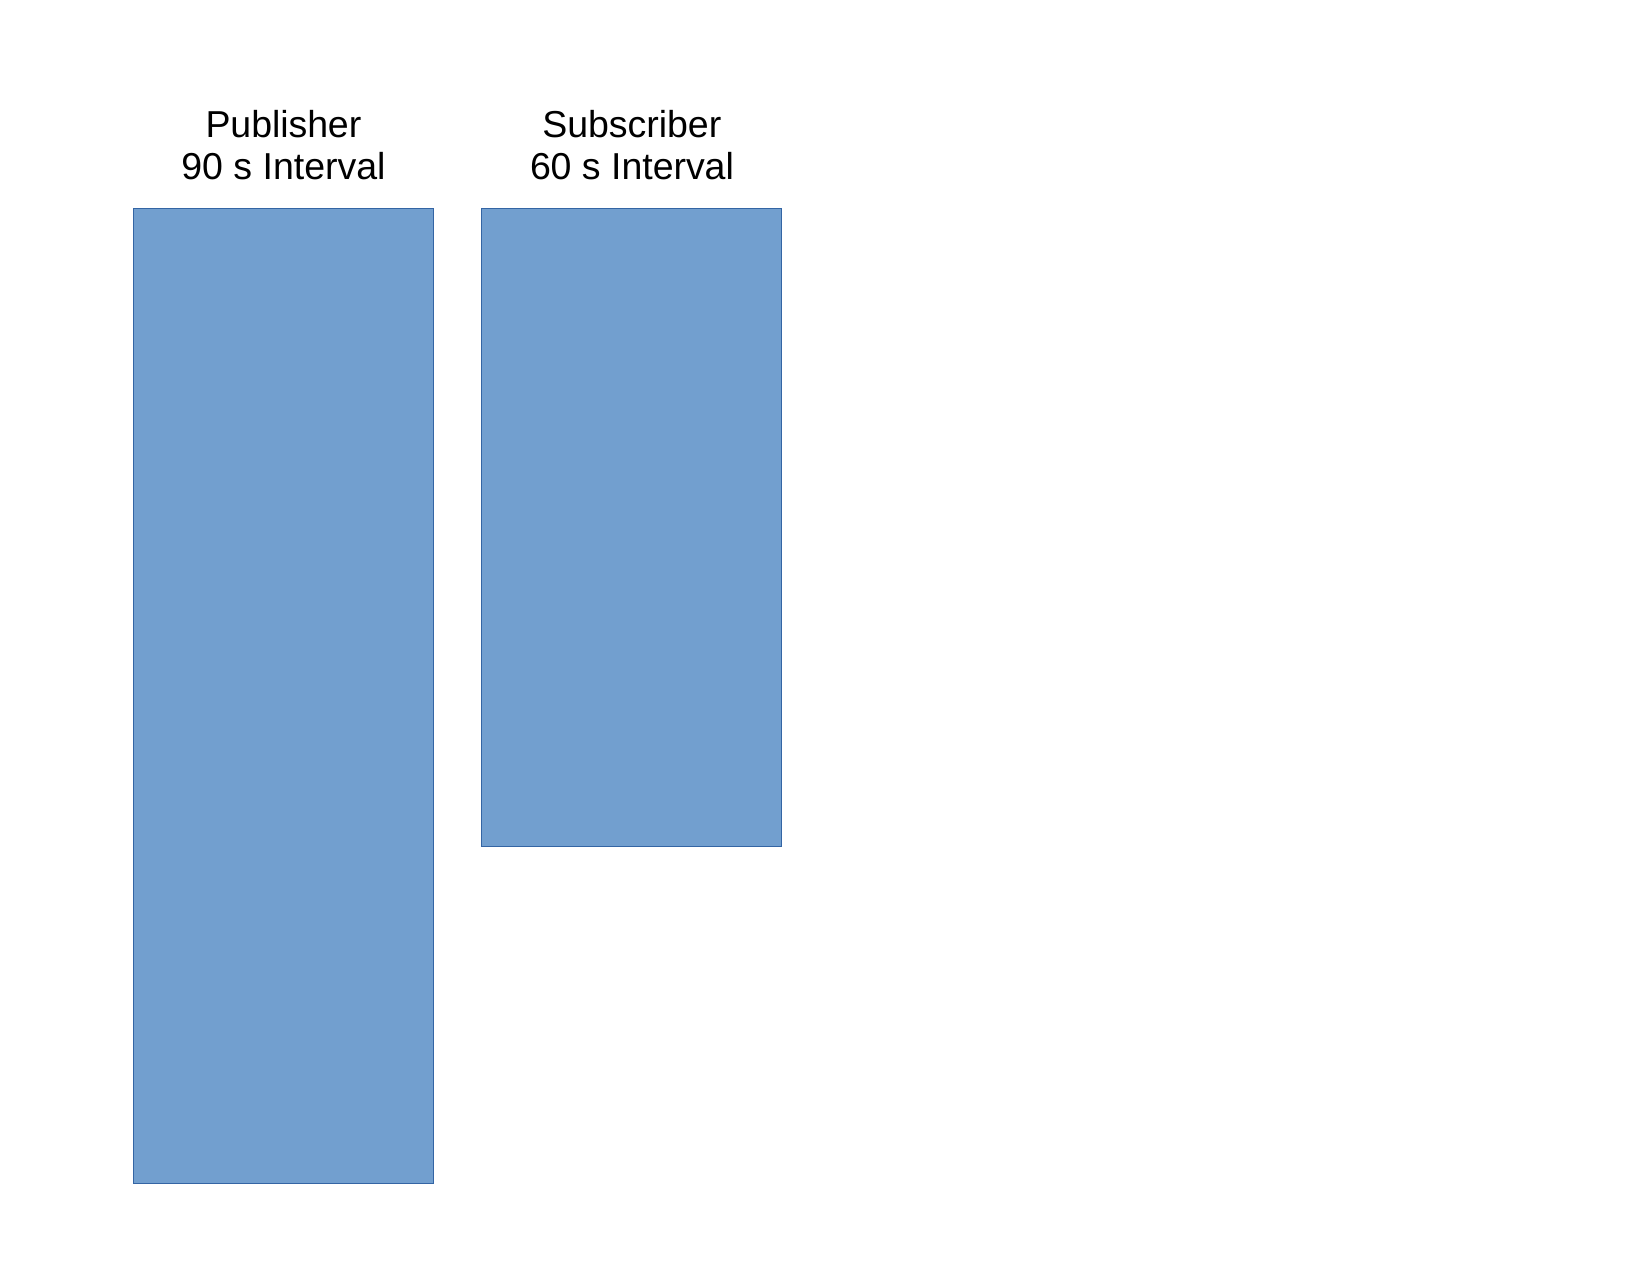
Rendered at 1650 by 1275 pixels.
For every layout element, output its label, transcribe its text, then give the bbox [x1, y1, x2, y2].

text_box [481, 208, 782, 847]
text_box Publisher 90 s Interval [133, 96, 434, 195]
text_box Subscriber 60 s Interval [481, 96, 782, 195]
text_box [133, 208, 434, 1184]
